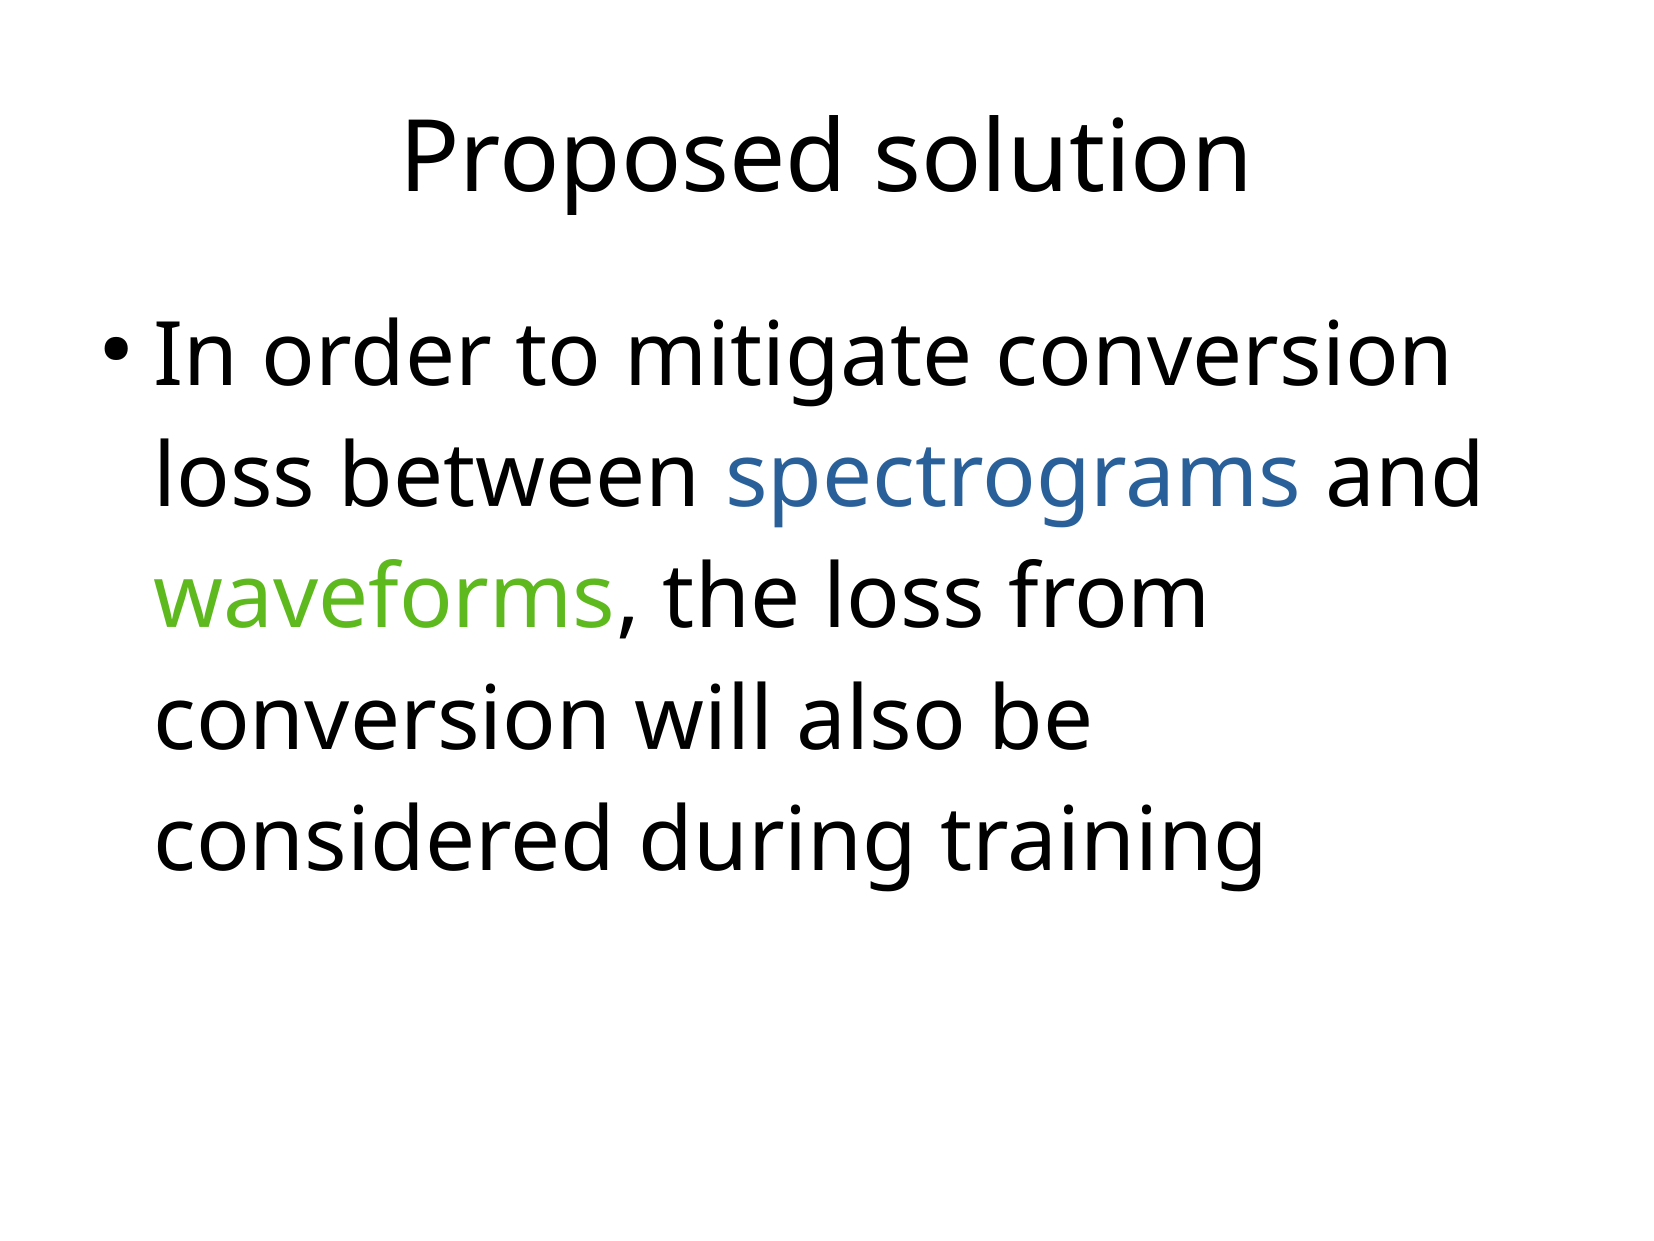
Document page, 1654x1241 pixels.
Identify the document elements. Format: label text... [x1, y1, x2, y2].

title Proposed solution [82, 49, 1571, 257]
list In order to mitigate conversion loss between spectrograms and waveforms, the loss from conversion will also be considered during training [82, 290, 1571, 1010]
